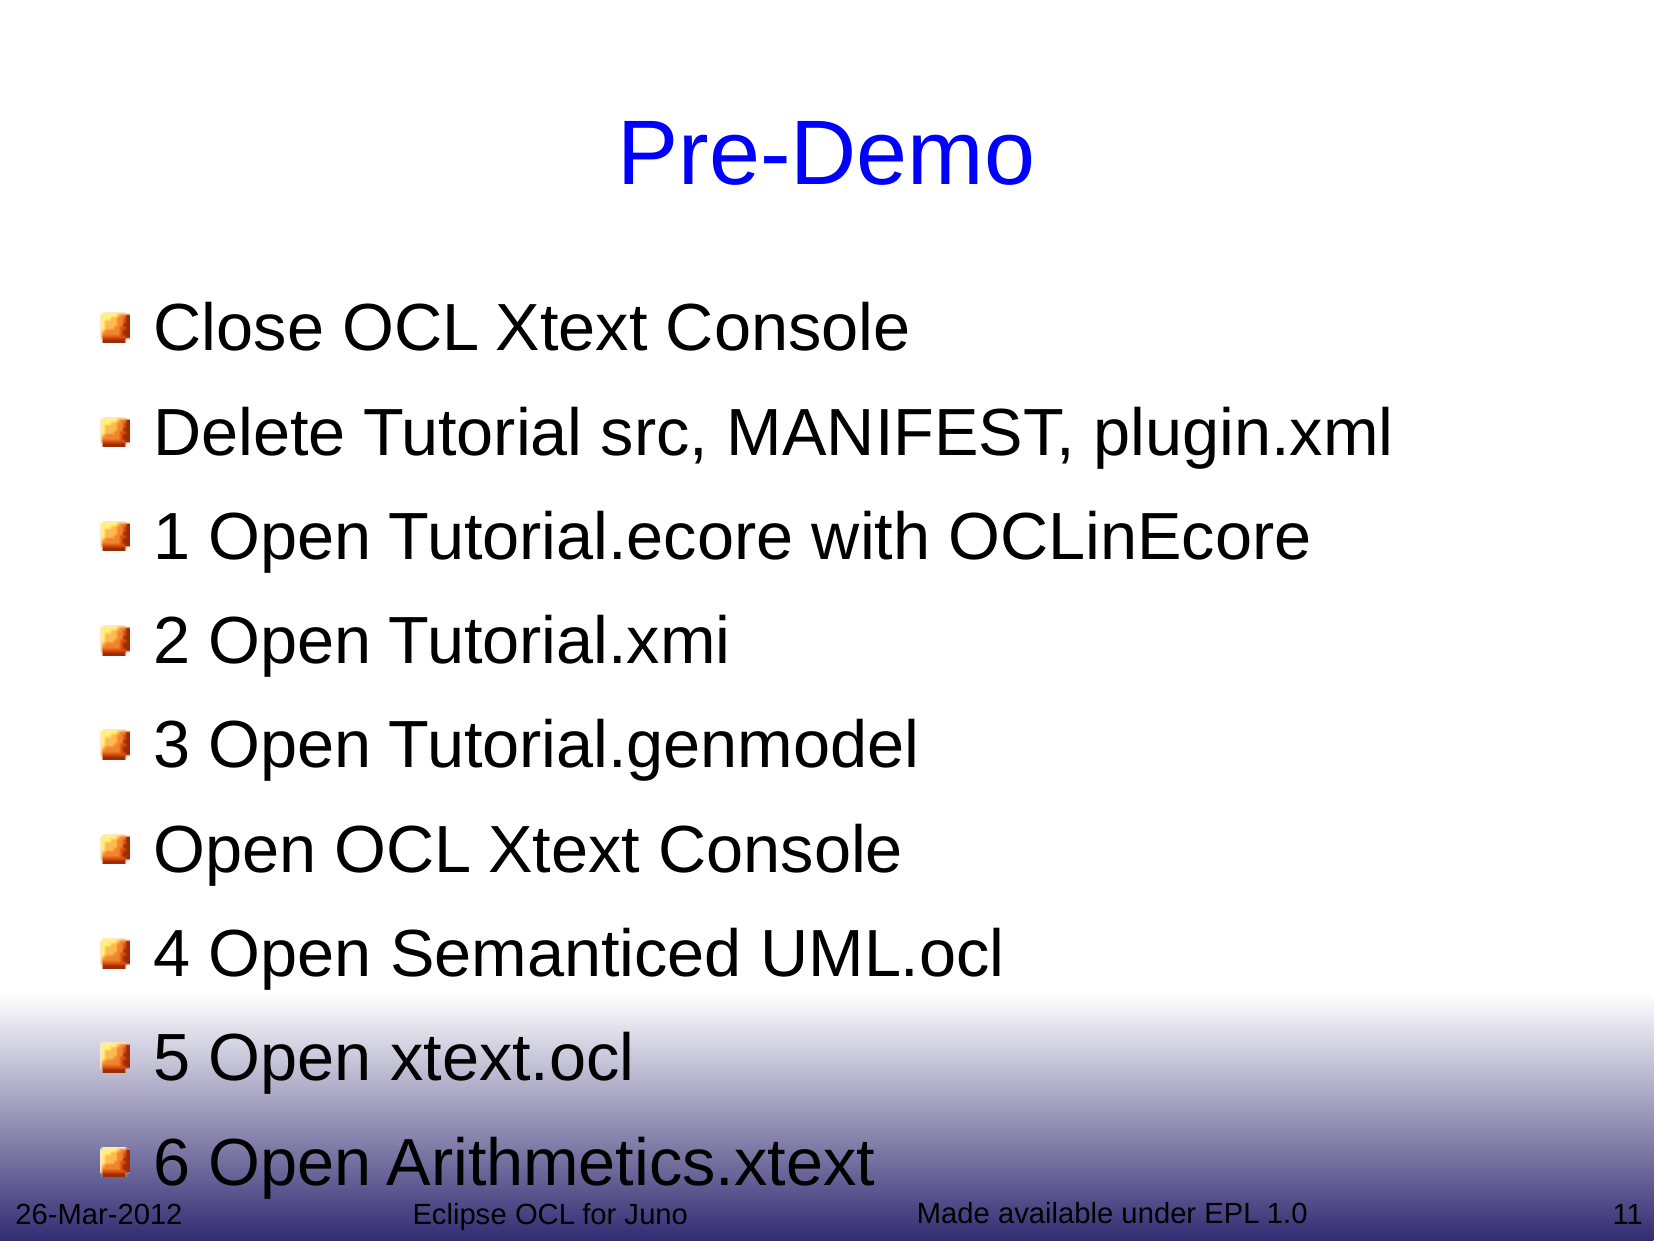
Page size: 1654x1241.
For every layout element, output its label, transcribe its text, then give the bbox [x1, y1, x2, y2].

title Pre-Demo [82, 49, 1571, 257]
list Close OCL Xtext Console Delete Tutorial src, MANIFEST, plugin.xml 1 Open Tutorial.ecore with OCLinEcore 2 Open Tutorial.xmi 3 Open Tutorial.genmodel Open OCL Xtext Console 4 Open Semanticed UML.ocl 5 Open xtext.ocl 6 Open Arithmetics.xtext [82, 290, 1571, 1200]
